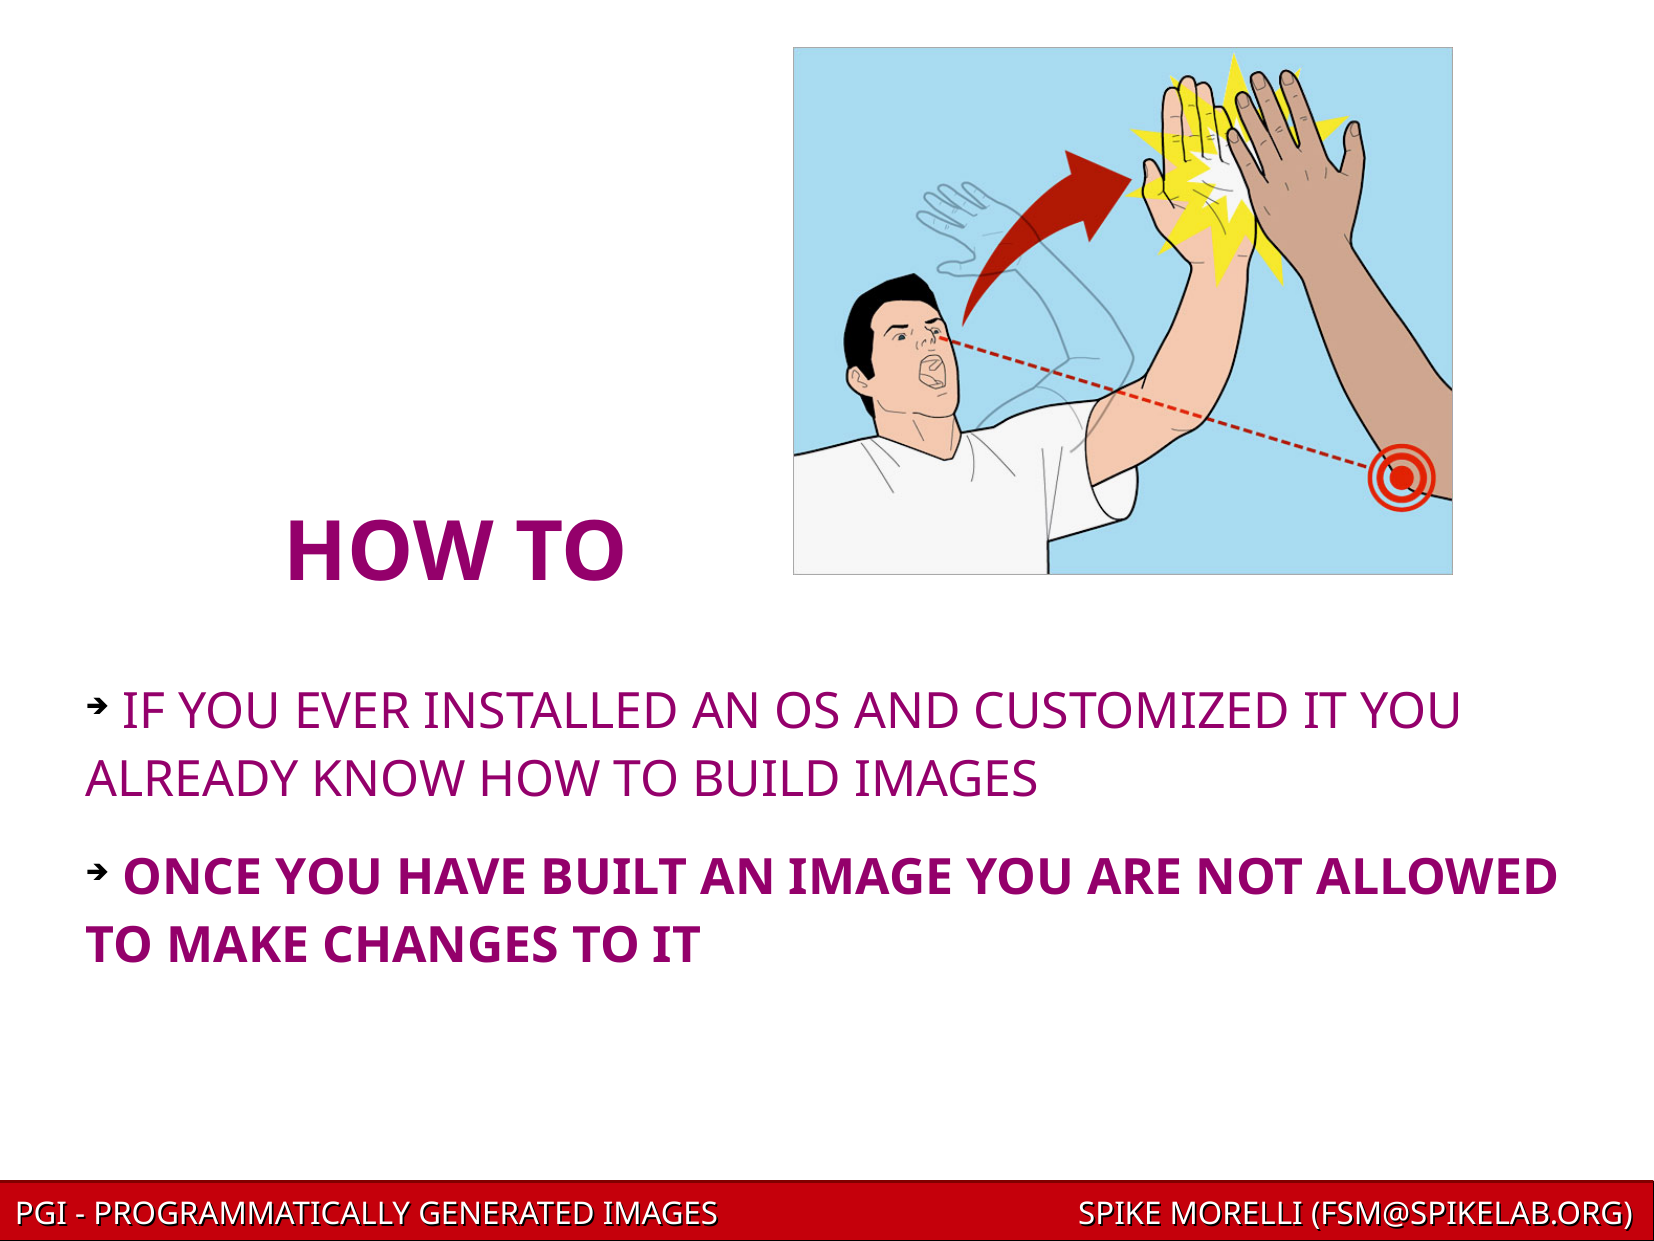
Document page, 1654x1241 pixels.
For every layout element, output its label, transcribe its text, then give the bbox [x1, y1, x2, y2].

text_box [1595, 1183, 1654, 1241]
text_box SPIKE MORELLI (FSM@SPIKELAB.ORG) [1595, 1184, 1643, 1235]
text_box [0, 1235, 70, 1241]
text_box IF YOU EVER INSTALLED AN OS AND CUSTOMIZED IT YOU ALREADY KNOW HOW TO BUILD IMAGES ONCE YOU HAVE BUILT AN IMAGE YOU ARE NOT ALLOWED TO MAKE CHANGES TO IT [70, 667, 1595, 1241]
picture [793, 47, 1453, 575]
text_box HOW TO [269, 484, 774, 593]
text_box PGI - PROGRAMMATICALLY GENERATED IMAGES [0, 1184, 70, 1235]
